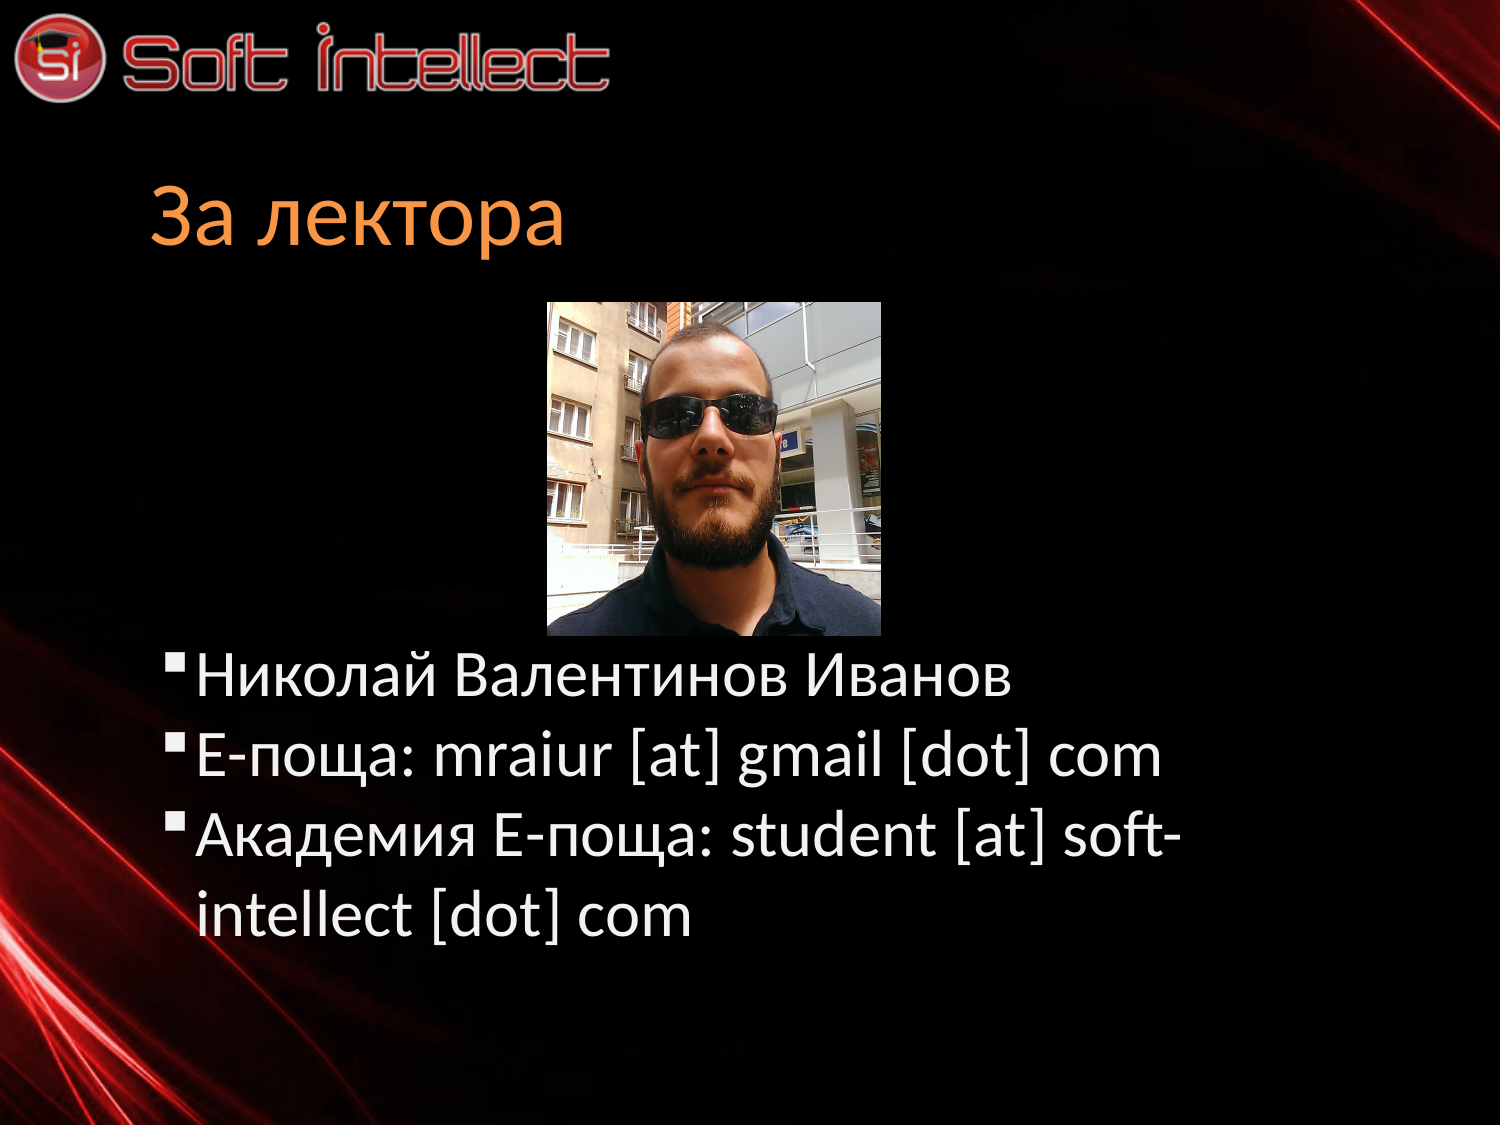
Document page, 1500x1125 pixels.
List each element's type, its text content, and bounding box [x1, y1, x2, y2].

text_box Николай Валентинов Иванов Е-поща: mraiur [at] gmail [dot] com Академия Е-поща: student [at] soft-intellect [dot] com [145, 442, 1395, 1125]
picture [0, 0, 1500, 1125]
text_box За лектора [135, 115, 1486, 303]
